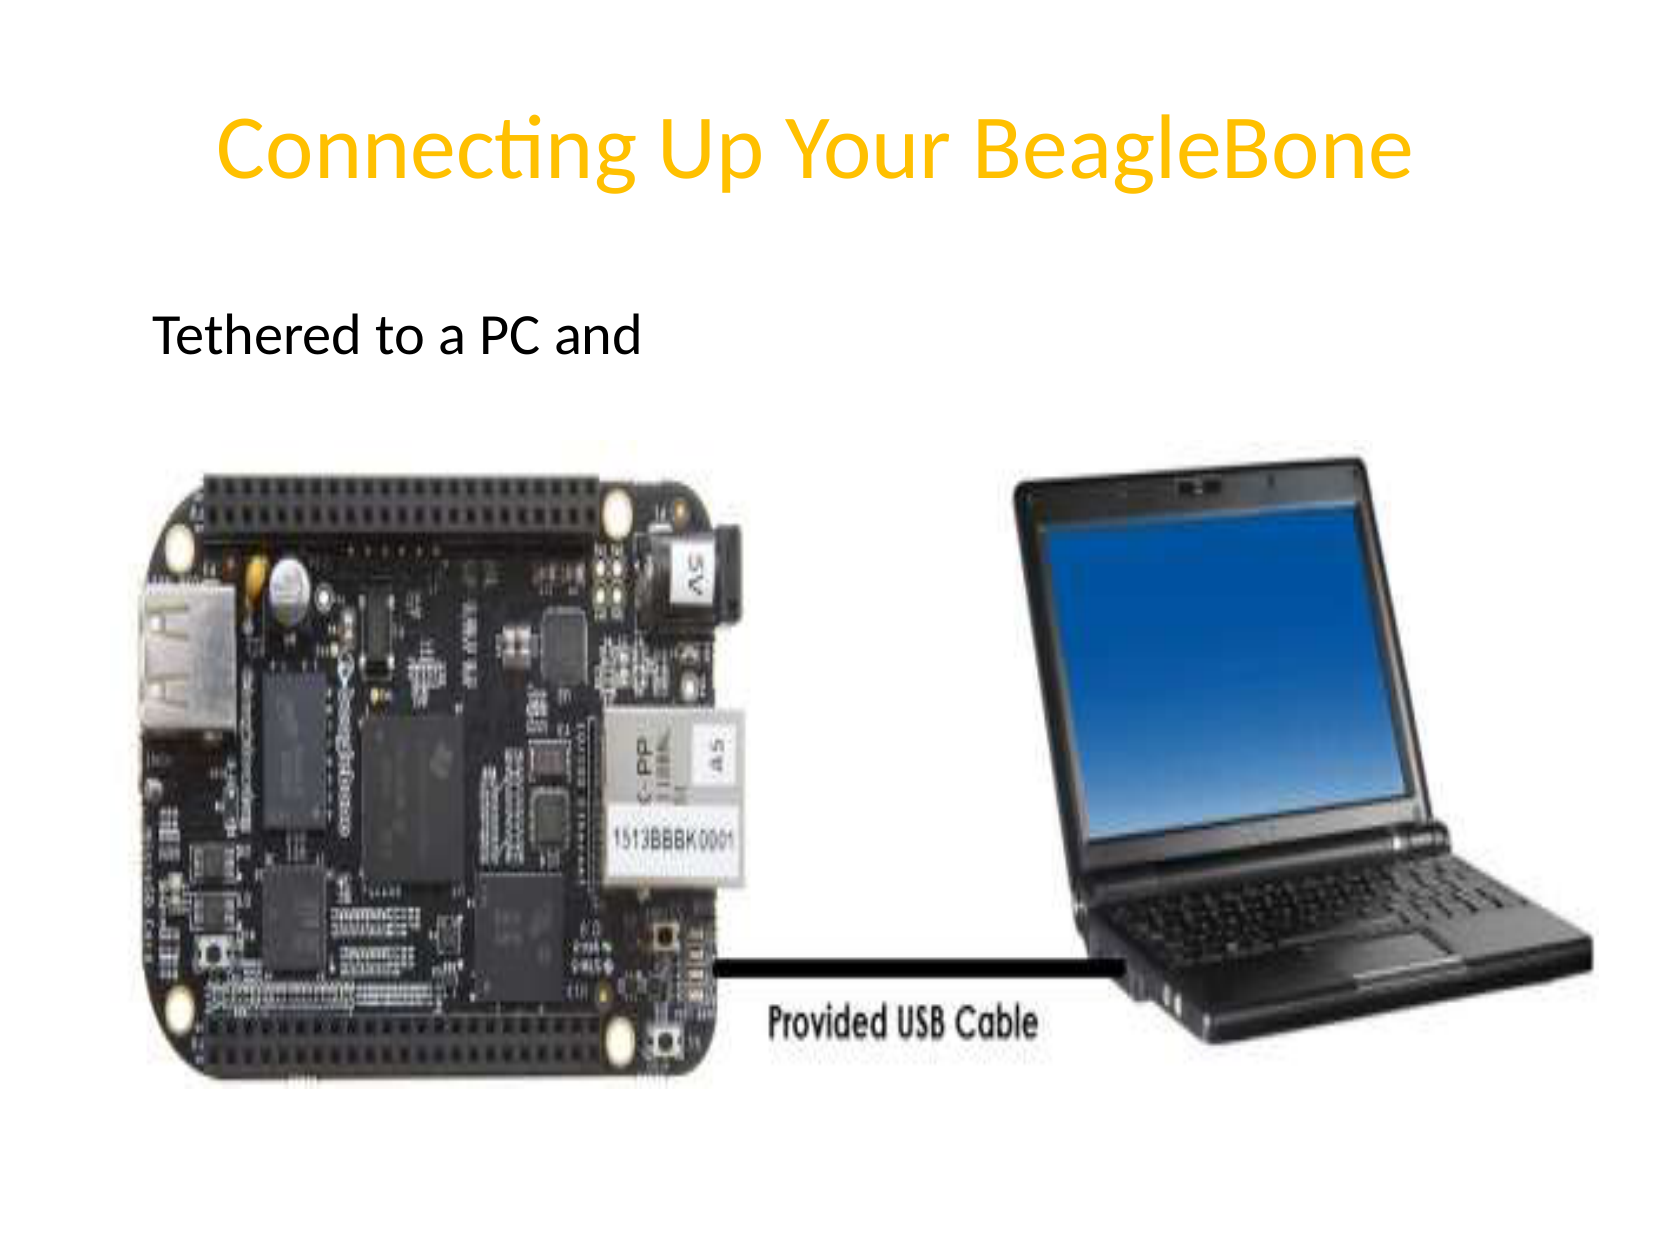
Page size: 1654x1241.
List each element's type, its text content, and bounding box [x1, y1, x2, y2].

picture [110, 440, 1599, 1089]
title Connecting Up Your BeagleBone [82, 49, 1571, 235]
text_box Tethered to a PC and [137, 289, 1020, 375]
